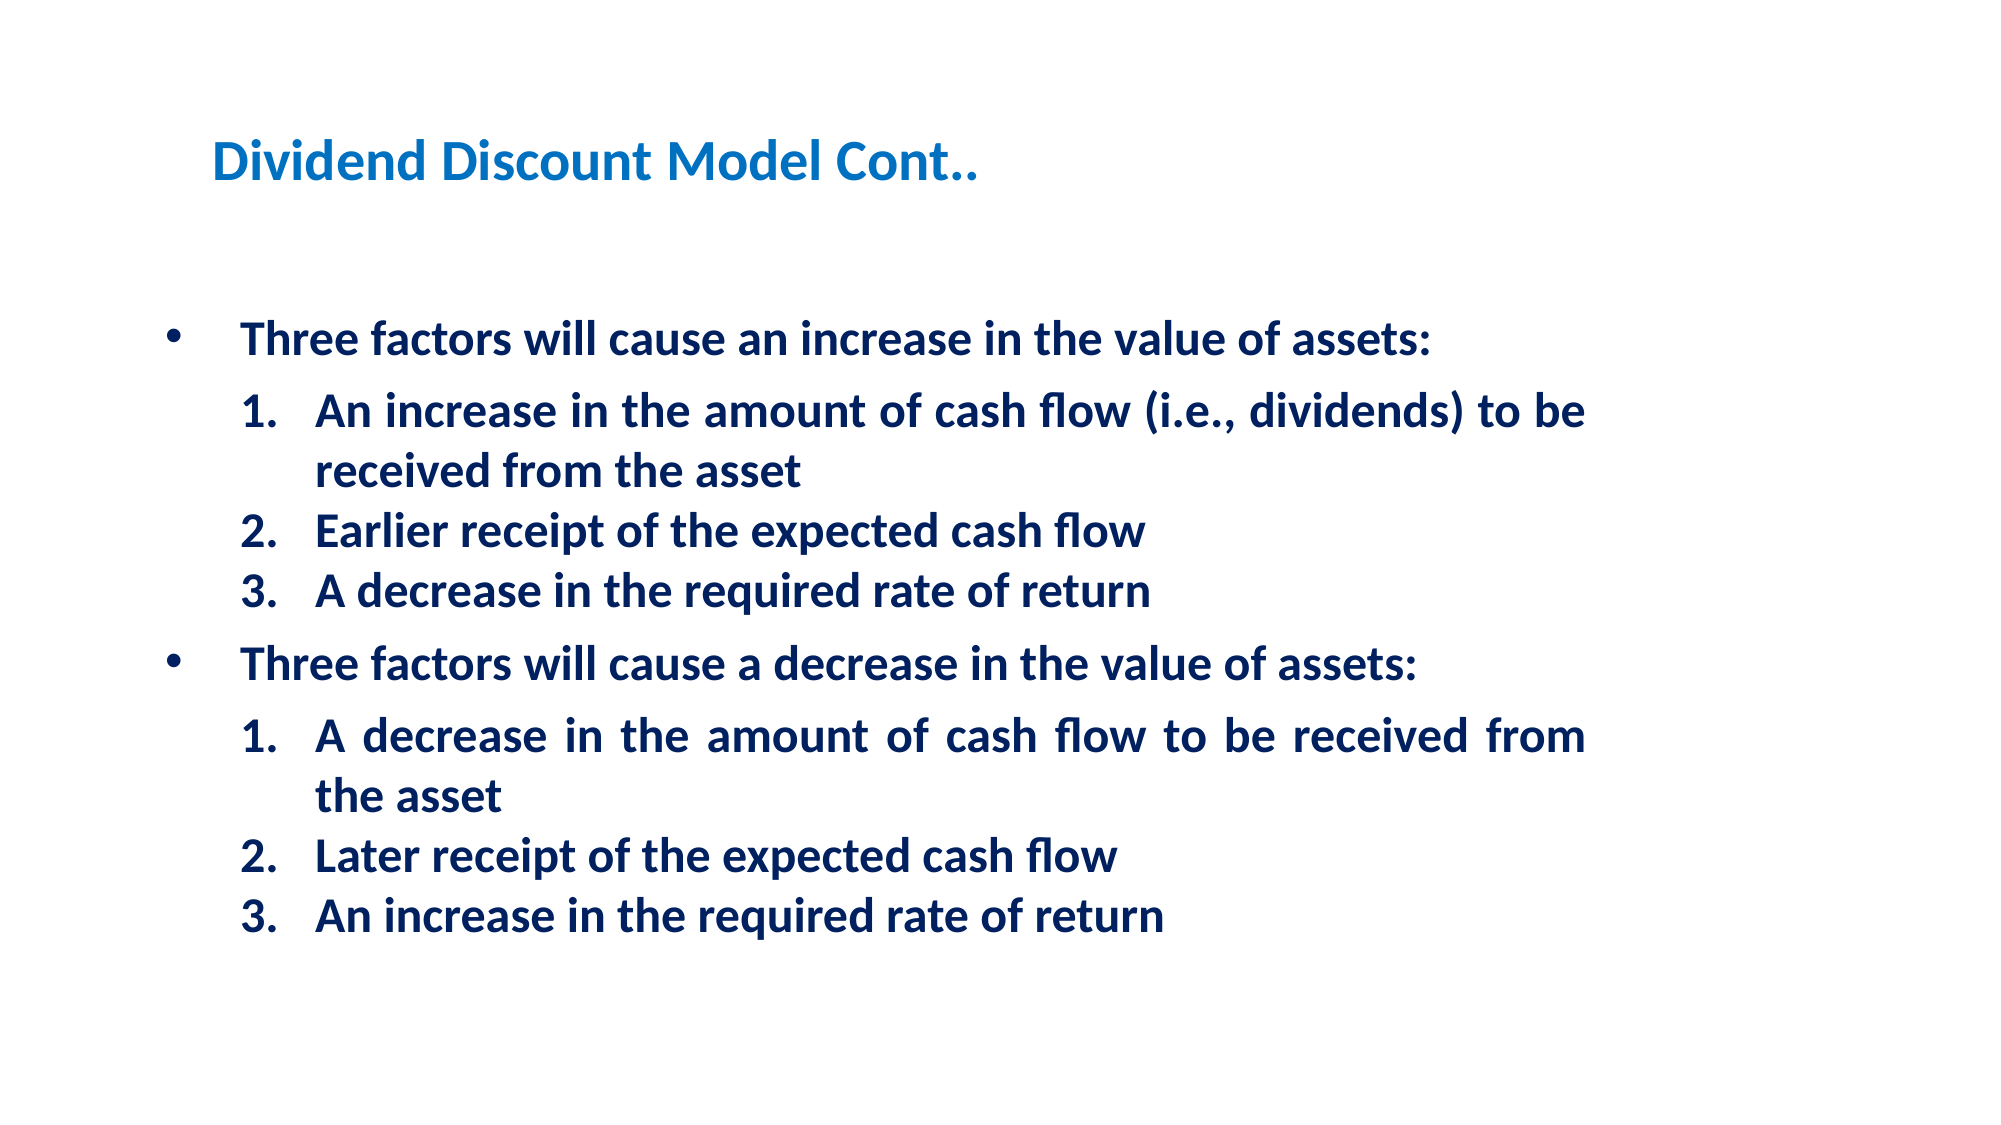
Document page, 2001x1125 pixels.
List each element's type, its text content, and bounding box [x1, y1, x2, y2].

text_box Three factors will cause an increase in the value of assets: An increase in the amount of cash flow (i.e., dividends) to be received from the asset Earlier receipt of the expected cash flow A decrease in the required rate of return Three factors will cause a decrease in the value of assets: A decrease in the amount of cash flow to be received from the asset Later receipt of the expected cash flow An increase in the required rate of return [150, 297, 1603, 1083]
text_box Dividend Discount Model Cont.. [197, 114, 1724, 200]
